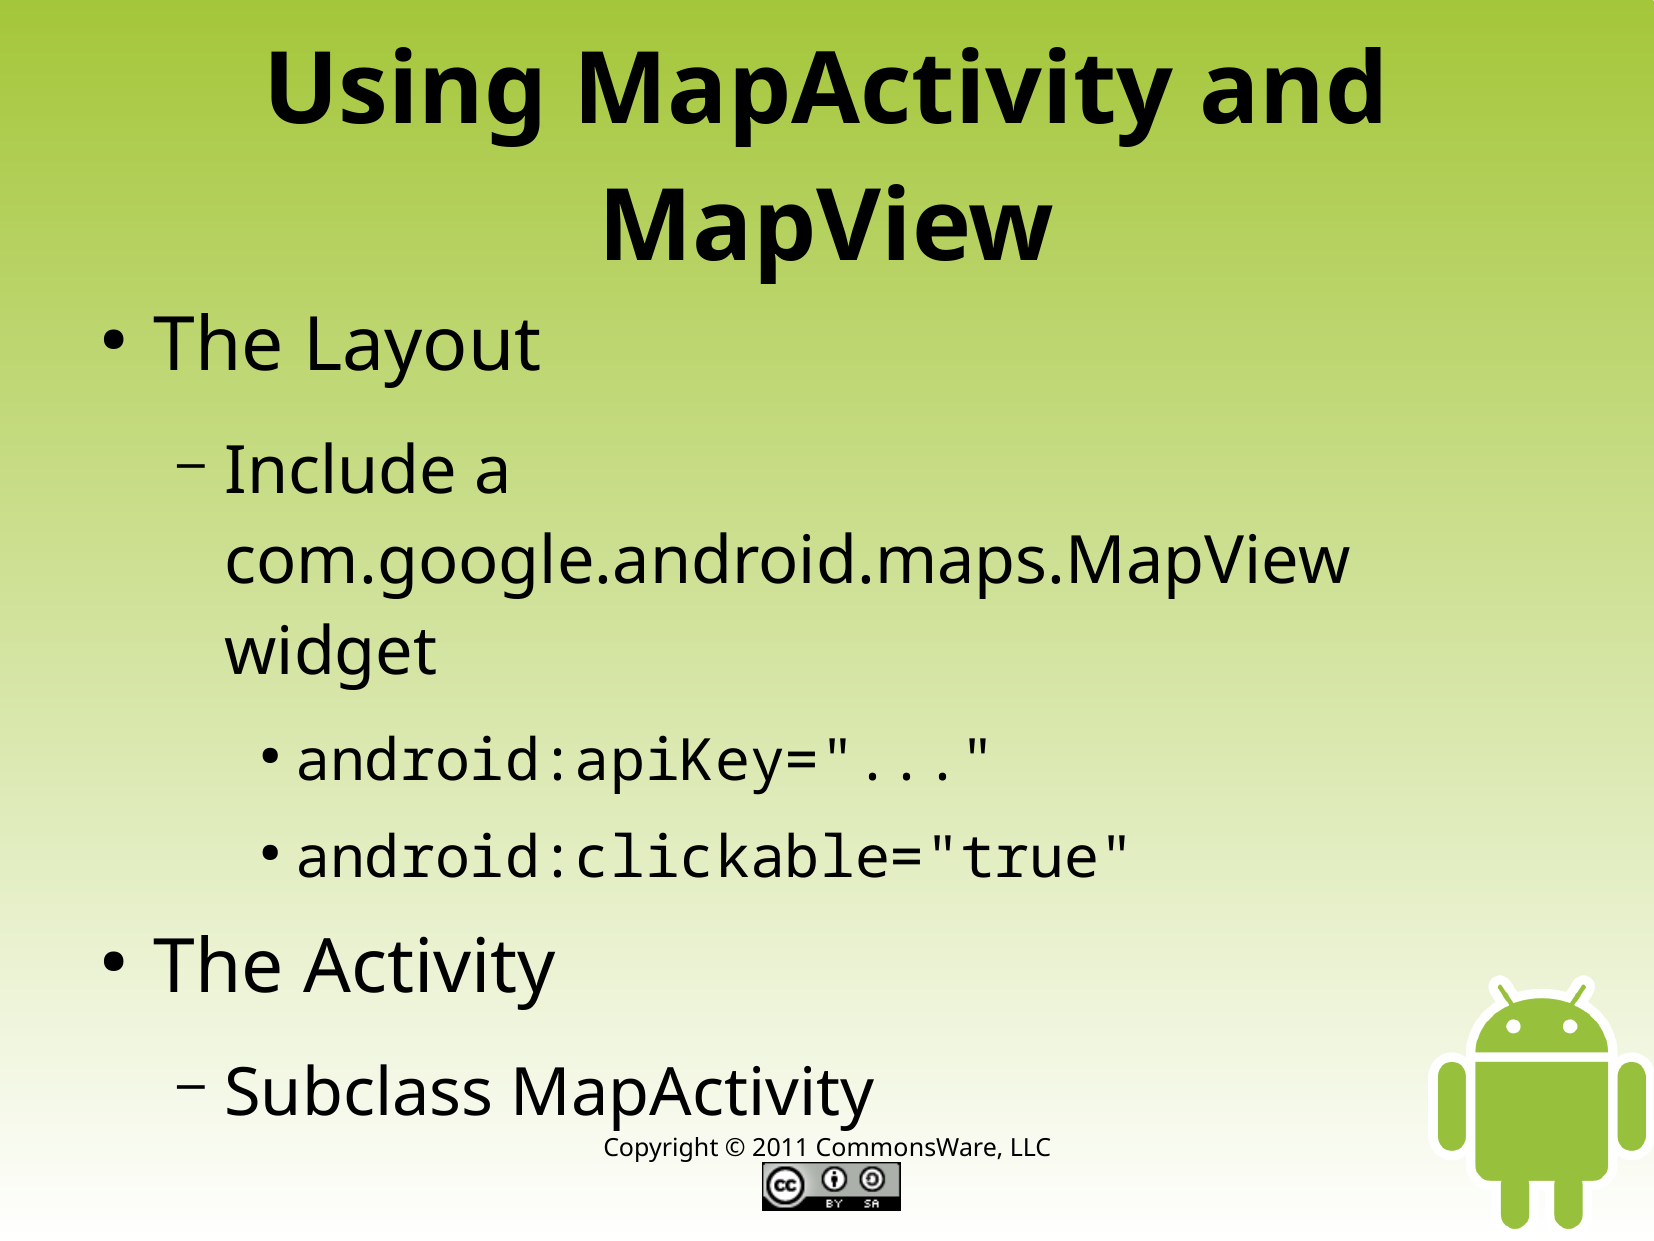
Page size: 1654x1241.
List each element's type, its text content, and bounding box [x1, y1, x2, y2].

title Using MapActivity and MapView [82, 49, 1571, 257]
list The Layout Include a com.google.android.maps.MapView widget android:apiKey="..." android:clickable="true" The Activity Subclass MapActivity [82, 290, 1571, 1109]
picture [762, 1162, 901, 1211]
picture [1428, 975, 1654, 1238]
